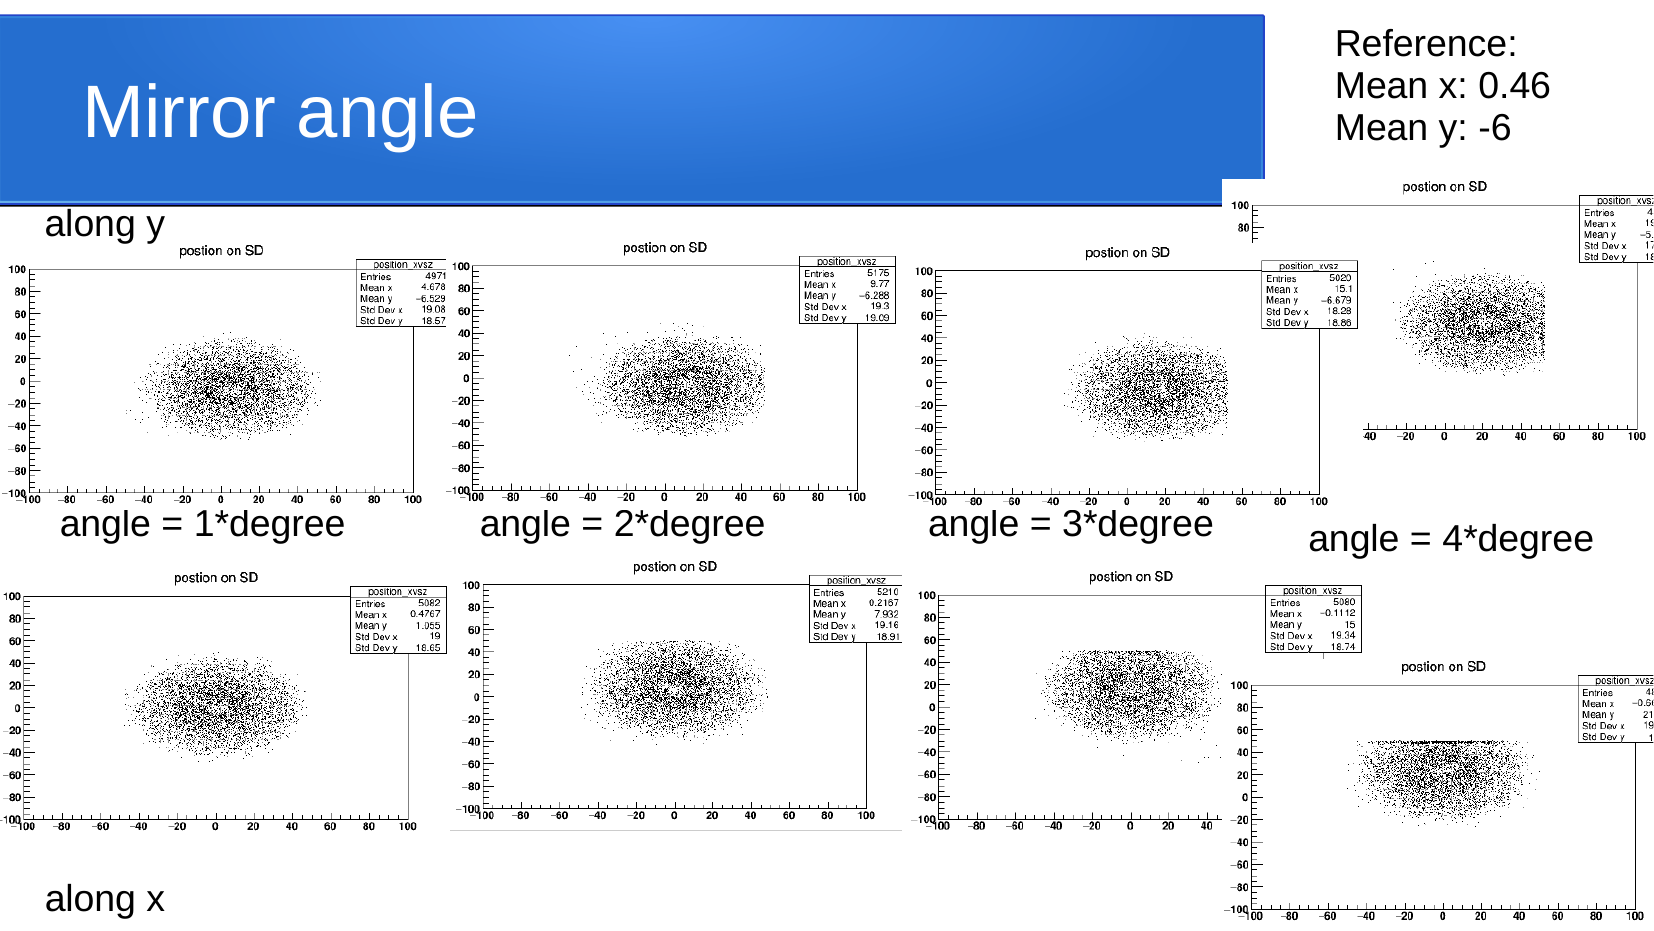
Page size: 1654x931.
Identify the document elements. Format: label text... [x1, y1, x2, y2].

text_box angle = 1*degree [45, 511, 406, 556]
picture [0, 558, 1654, 931]
text_box Reference: Mean x: 0.46 Mean y: -6 [1320, 15, 1636, 179]
text_box along x [30, 870, 181, 927]
text_box along y [29, 195, 181, 244]
text_box angle = 3*degree [913, 511, 1274, 556]
text_box angle = 4*degree [1293, 510, 1654, 571]
picture [0, 179, 1654, 511]
text_box angle = 2*degree [465, 510, 826, 556]
title Mirror angle [82, 35, 1235, 189]
